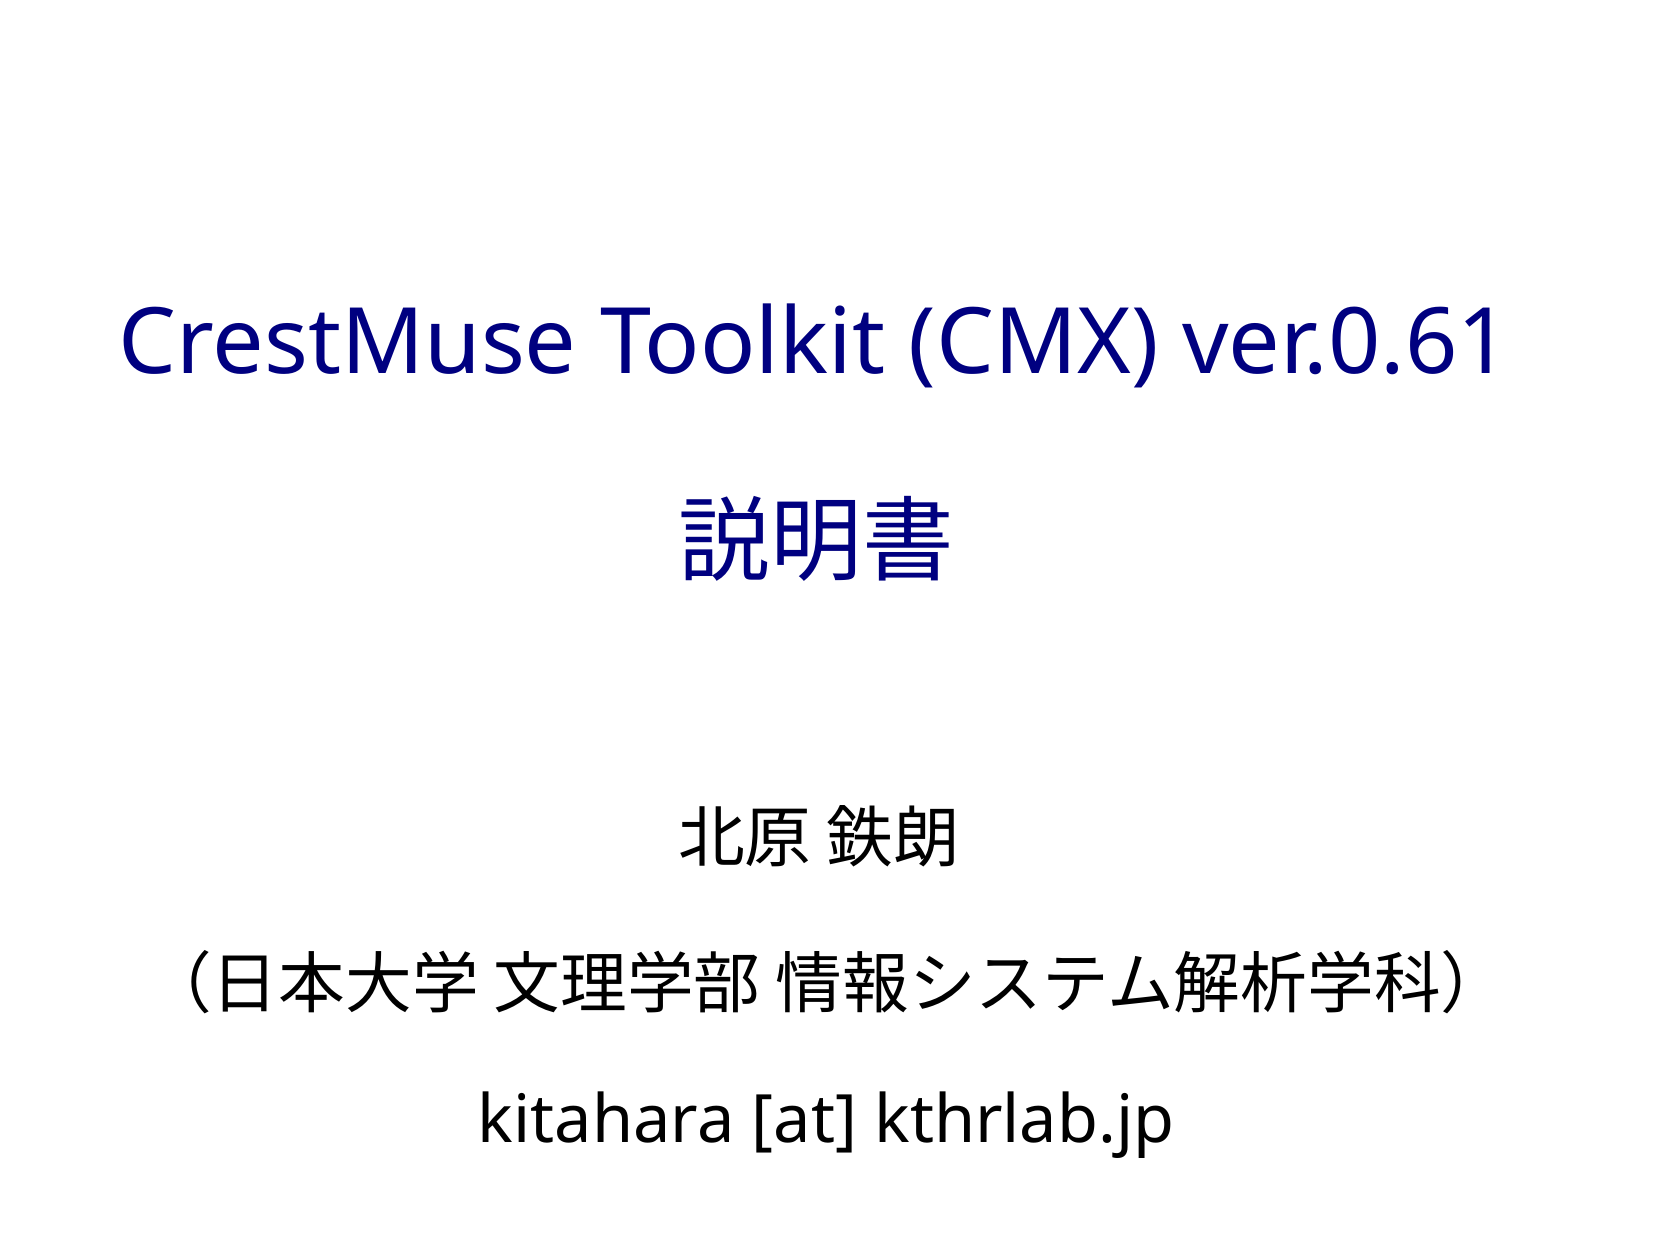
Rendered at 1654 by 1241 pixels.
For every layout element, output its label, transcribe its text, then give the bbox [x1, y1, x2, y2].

title CrestMuse Toolkit (CMX) ver.0.61 説明書 [82, 283, 1571, 531]
subtitle 北原 鉄朗 （日本大学 文理学部 情報システム解析学科） kitahara [at] kthrlab.jp [82, 767, 1571, 1131]
